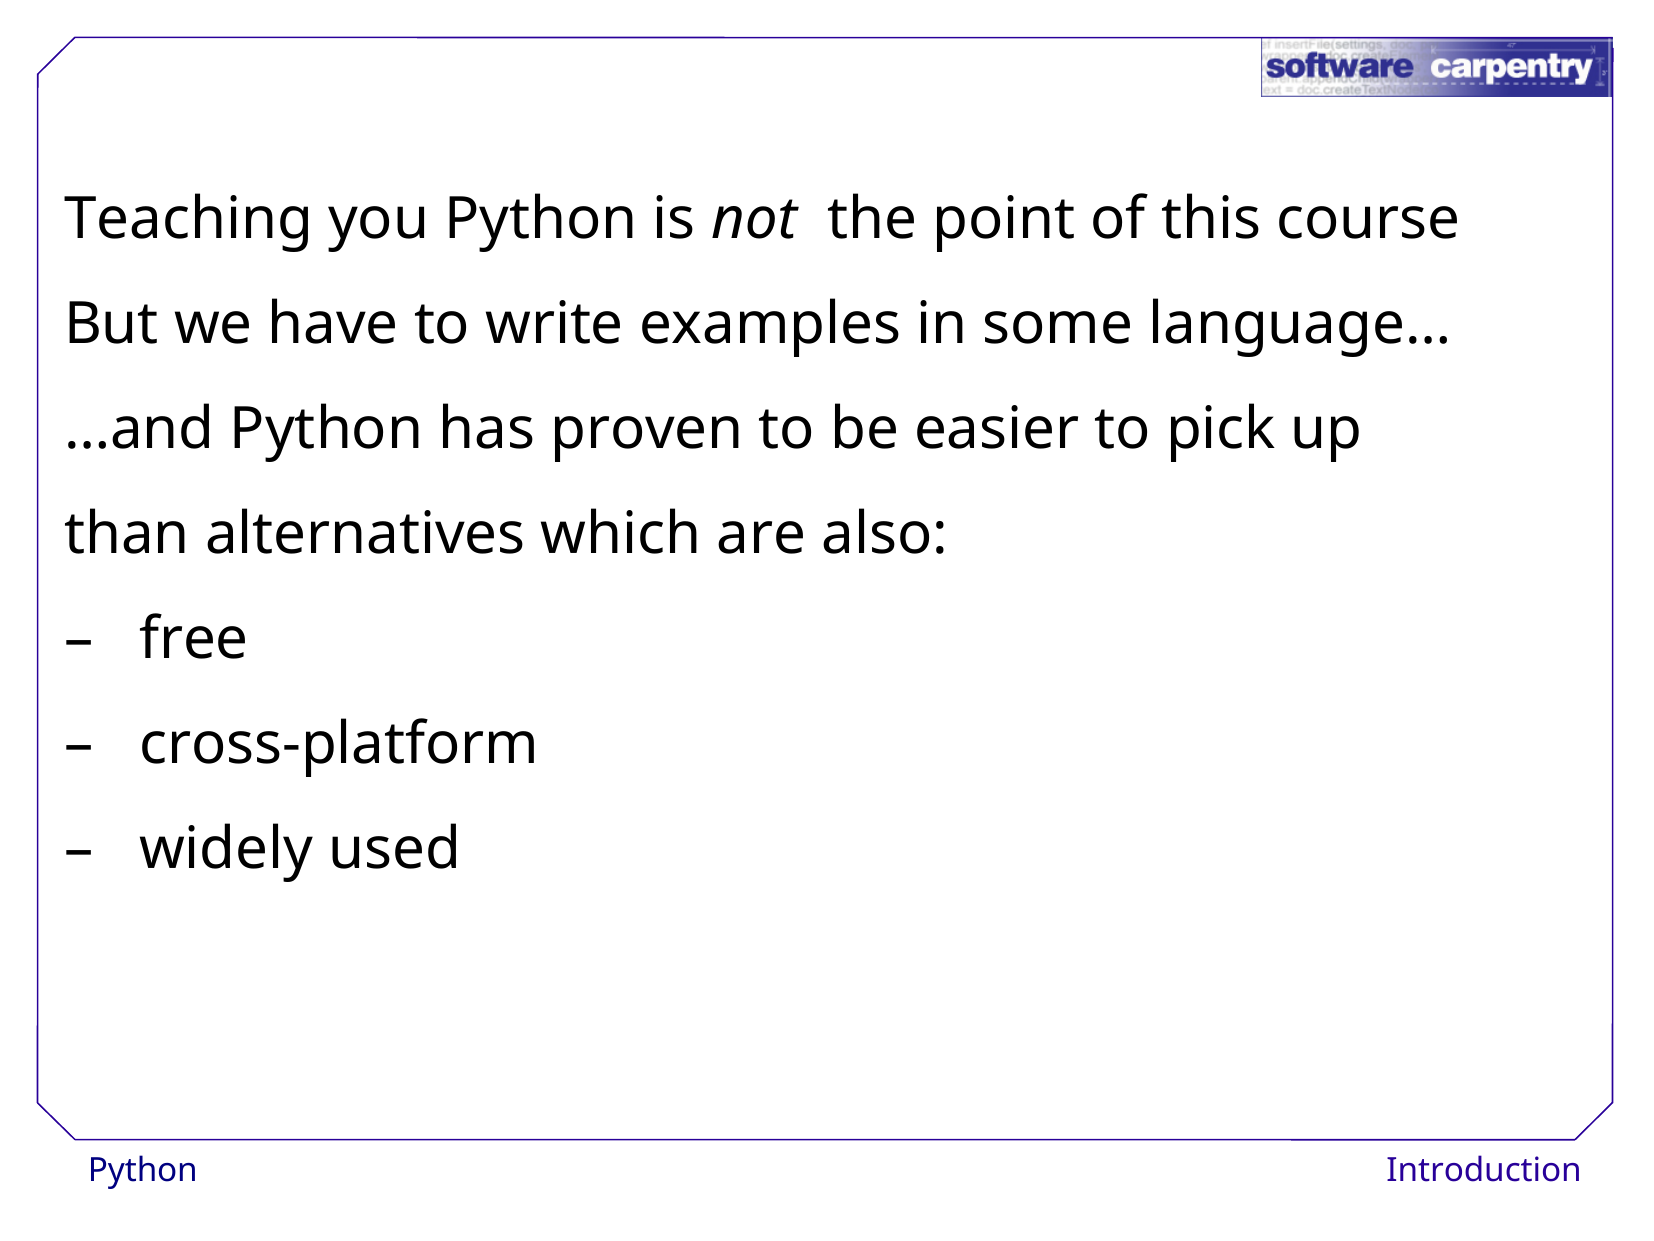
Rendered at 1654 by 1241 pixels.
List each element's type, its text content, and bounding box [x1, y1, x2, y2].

picture [1261, 39, 1613, 97]
text_box Teaching you Python is not the point of this course But we have to write examples in some language… …and Python has proven to be easier to pick up than alternatives which are also: – free – cross-platform – widely used [49, 138, 1626, 889]
